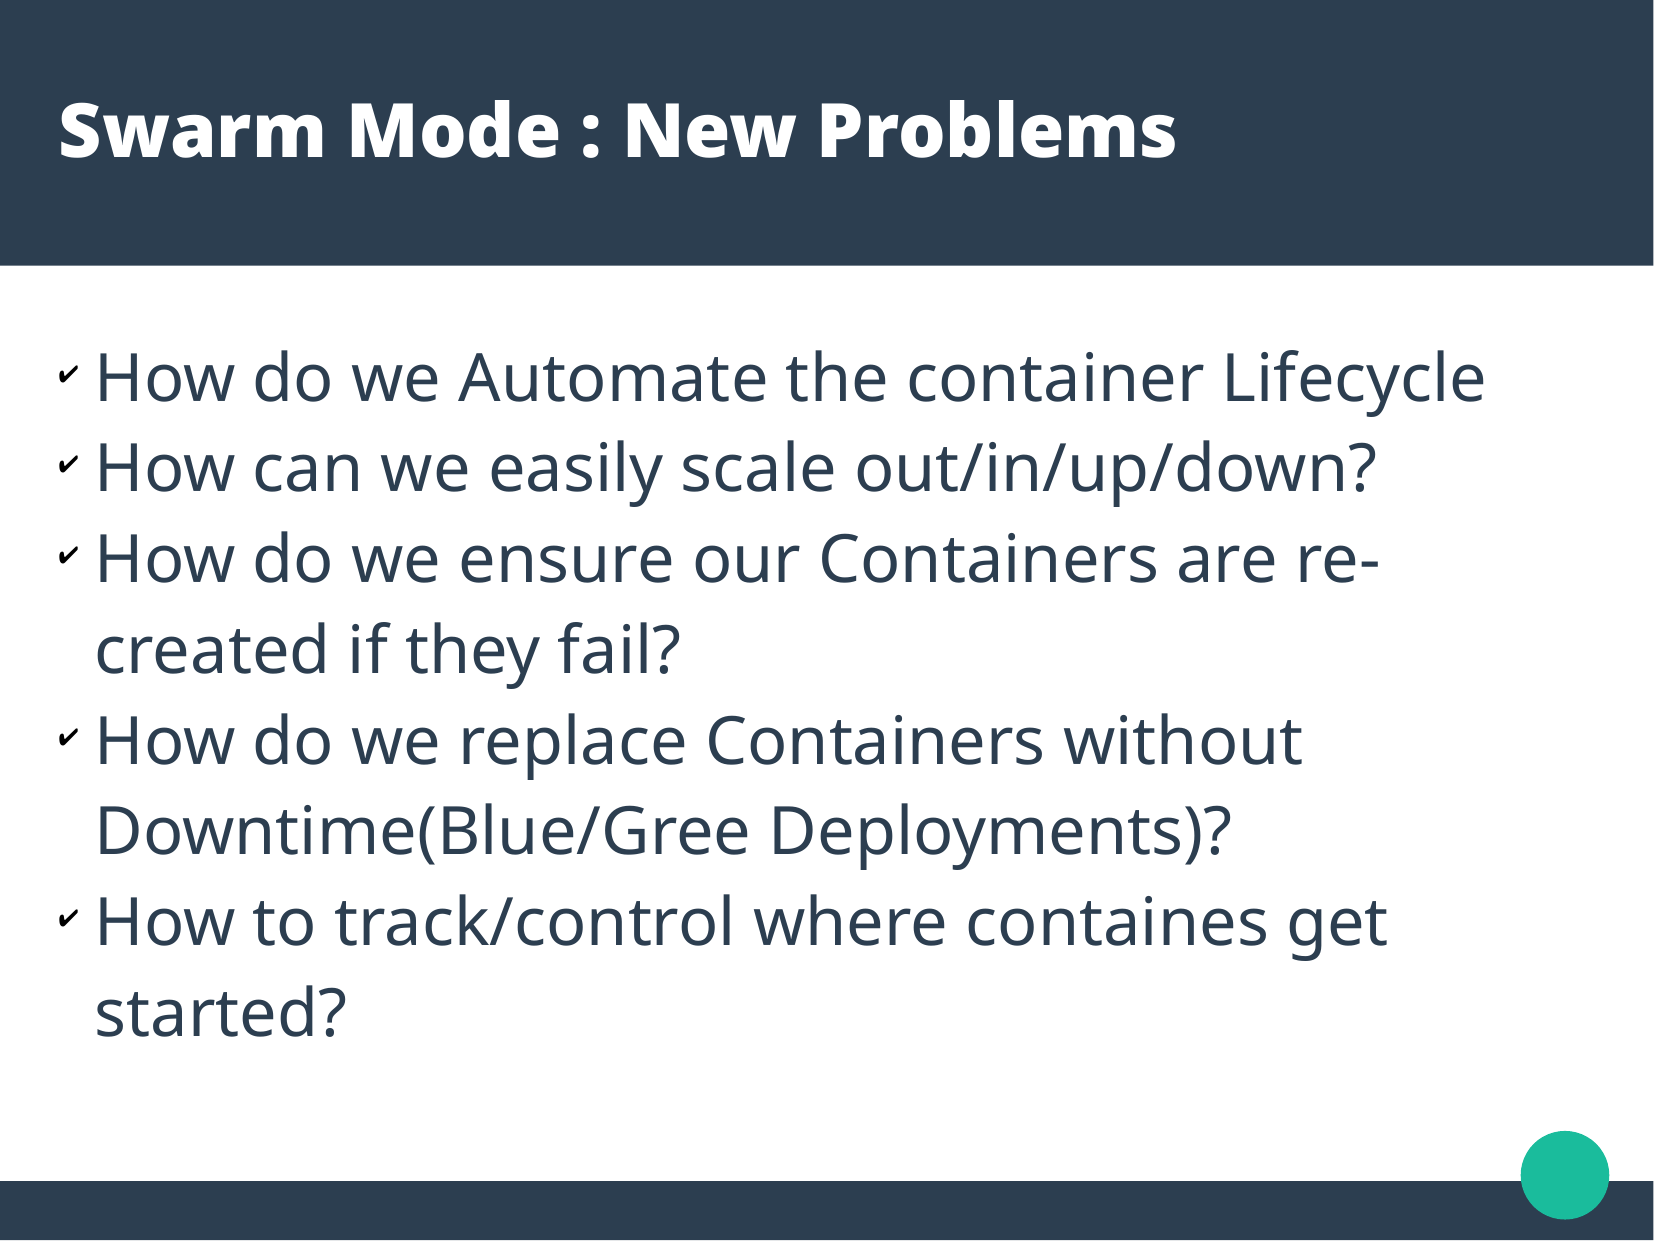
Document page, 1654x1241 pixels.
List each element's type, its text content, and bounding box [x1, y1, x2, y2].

title Swarm Mode : New Problems [59, 49, 1595, 207]
subtitle How do we Automate the container Lifecycle How can we easily scale out/in/up/down? How do we ensure our Containers are re-created if they fail? How do we replace Containers without Downtime(Blue/Gree Deployments)? How to track/control where containes get started? [59, 324, 1595, 1152]
